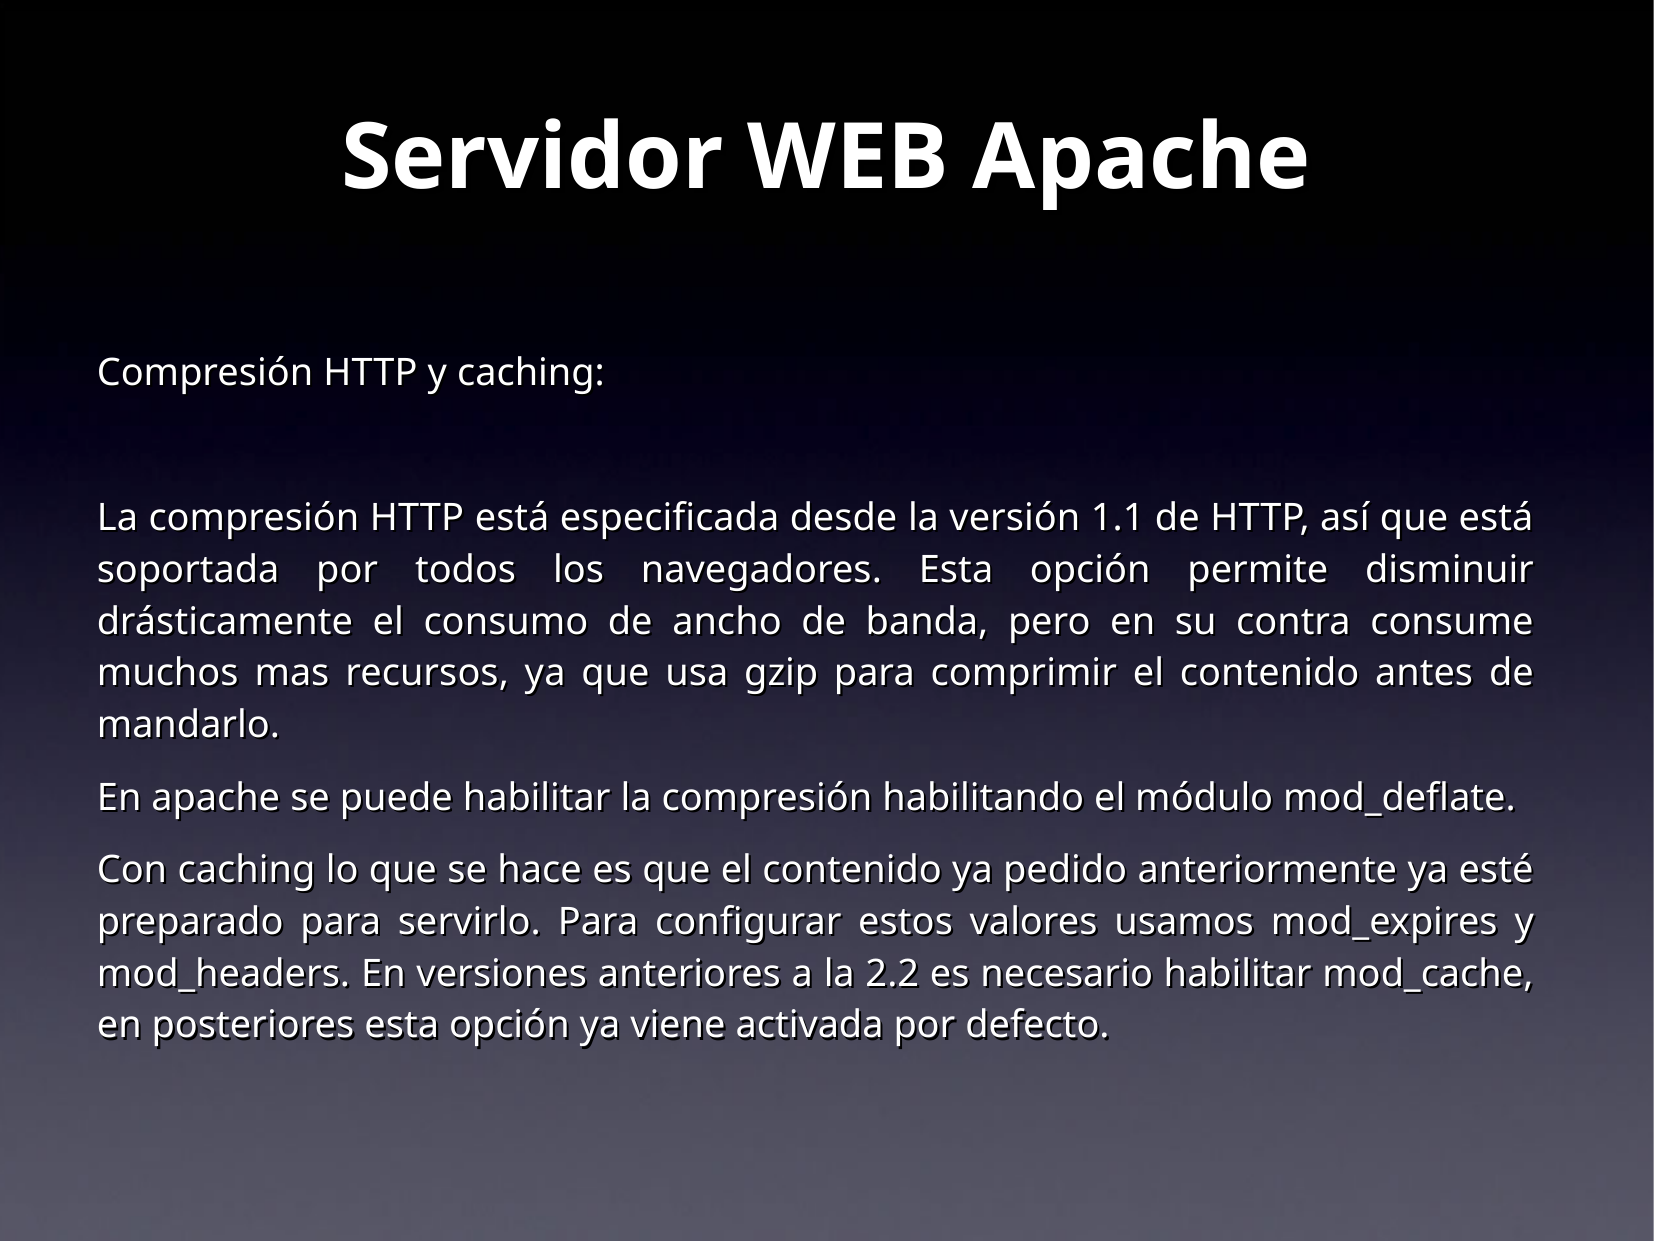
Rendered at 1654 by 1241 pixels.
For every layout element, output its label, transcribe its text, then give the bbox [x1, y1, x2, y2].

title Servidor WEB Apache [82, 49, 1571, 257]
list Compresión HTTP y caching: La compresión HTTP está especificada desde la versión 1.1 de HTTP, así que está soportada por todos los navegadores. Esta opción permite disminuir drásticamente el consumo de ancho de banda, pero en su contra consume muchos mas recursos, ya que usa gzip para comprimir el contenido antes de mandarlo. En apache se puede habilitar la compresión habilitando el módulo mod_deflate. Con caching lo que se hace es que el contenido ya pedido anteriormente ya esté preparado para servirlo. Para configurar estos valores usamos mod_expires y mod_headers. En versiones anteriores a la 2.2 es necesario habilitar mod_cache, en posteriores esta opción ya viene activada por defecto. [47, 345, 1536, 1065]
picture [0, 0, 1654, 1241]
